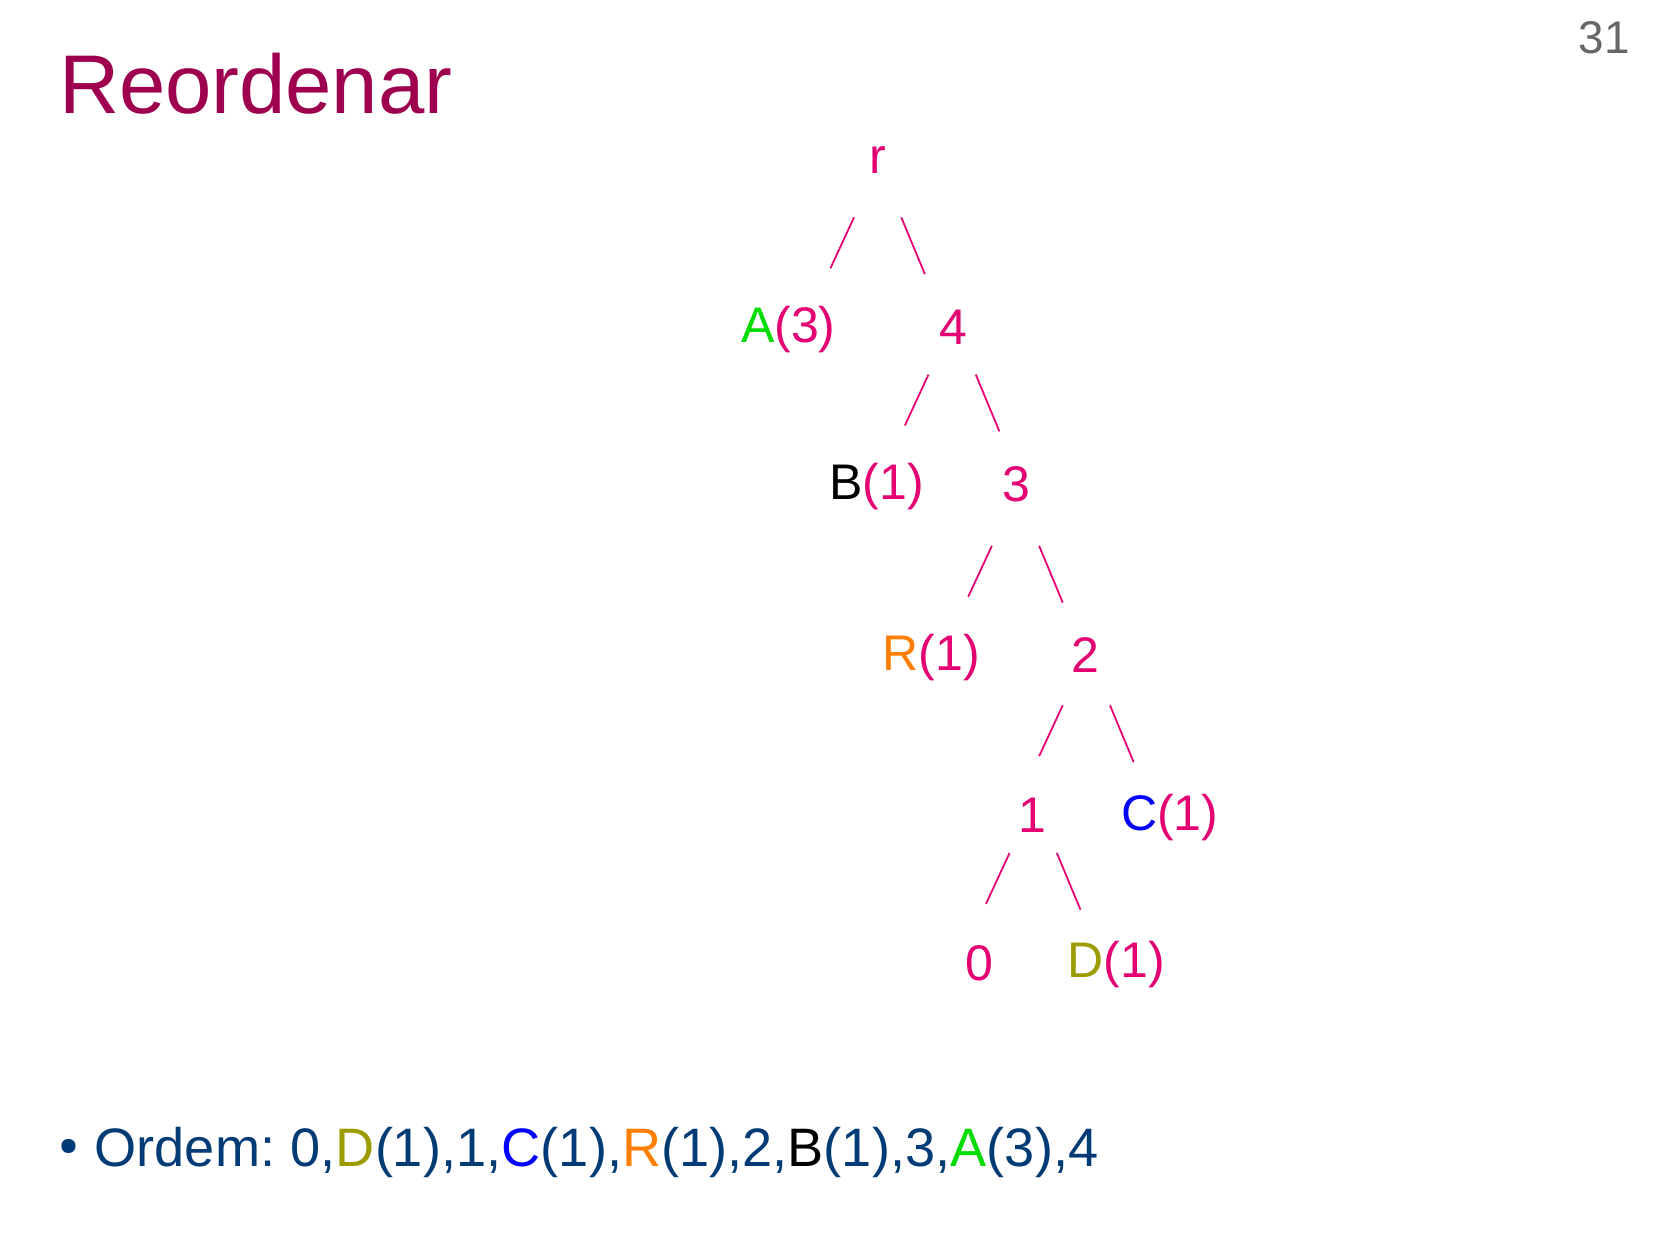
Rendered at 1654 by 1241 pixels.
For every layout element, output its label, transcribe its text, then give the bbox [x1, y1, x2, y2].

text_box r [854, 120, 902, 192]
list Ordem: 0,D(1),1,C(1),R(1),2,B(1),3,A(3),4 [59, 236, 1595, 1211]
text_box 2 [1057, 620, 1111, 691]
text_box B(1) [814, 446, 966, 518]
text_box 0 [950, 927, 1004, 999]
text_box A(3) [726, 289, 886, 361]
text_box 4 [925, 291, 979, 363]
text_box R(1) [868, 618, 1032, 703]
title Reordenar [59, 29, 1595, 148]
text_box 3 [987, 449, 1041, 520]
text_box D(1) [1053, 925, 1217, 1010]
text_box C(1) [1106, 777, 1270, 863]
text_box 1 [1003, 779, 1057, 851]
